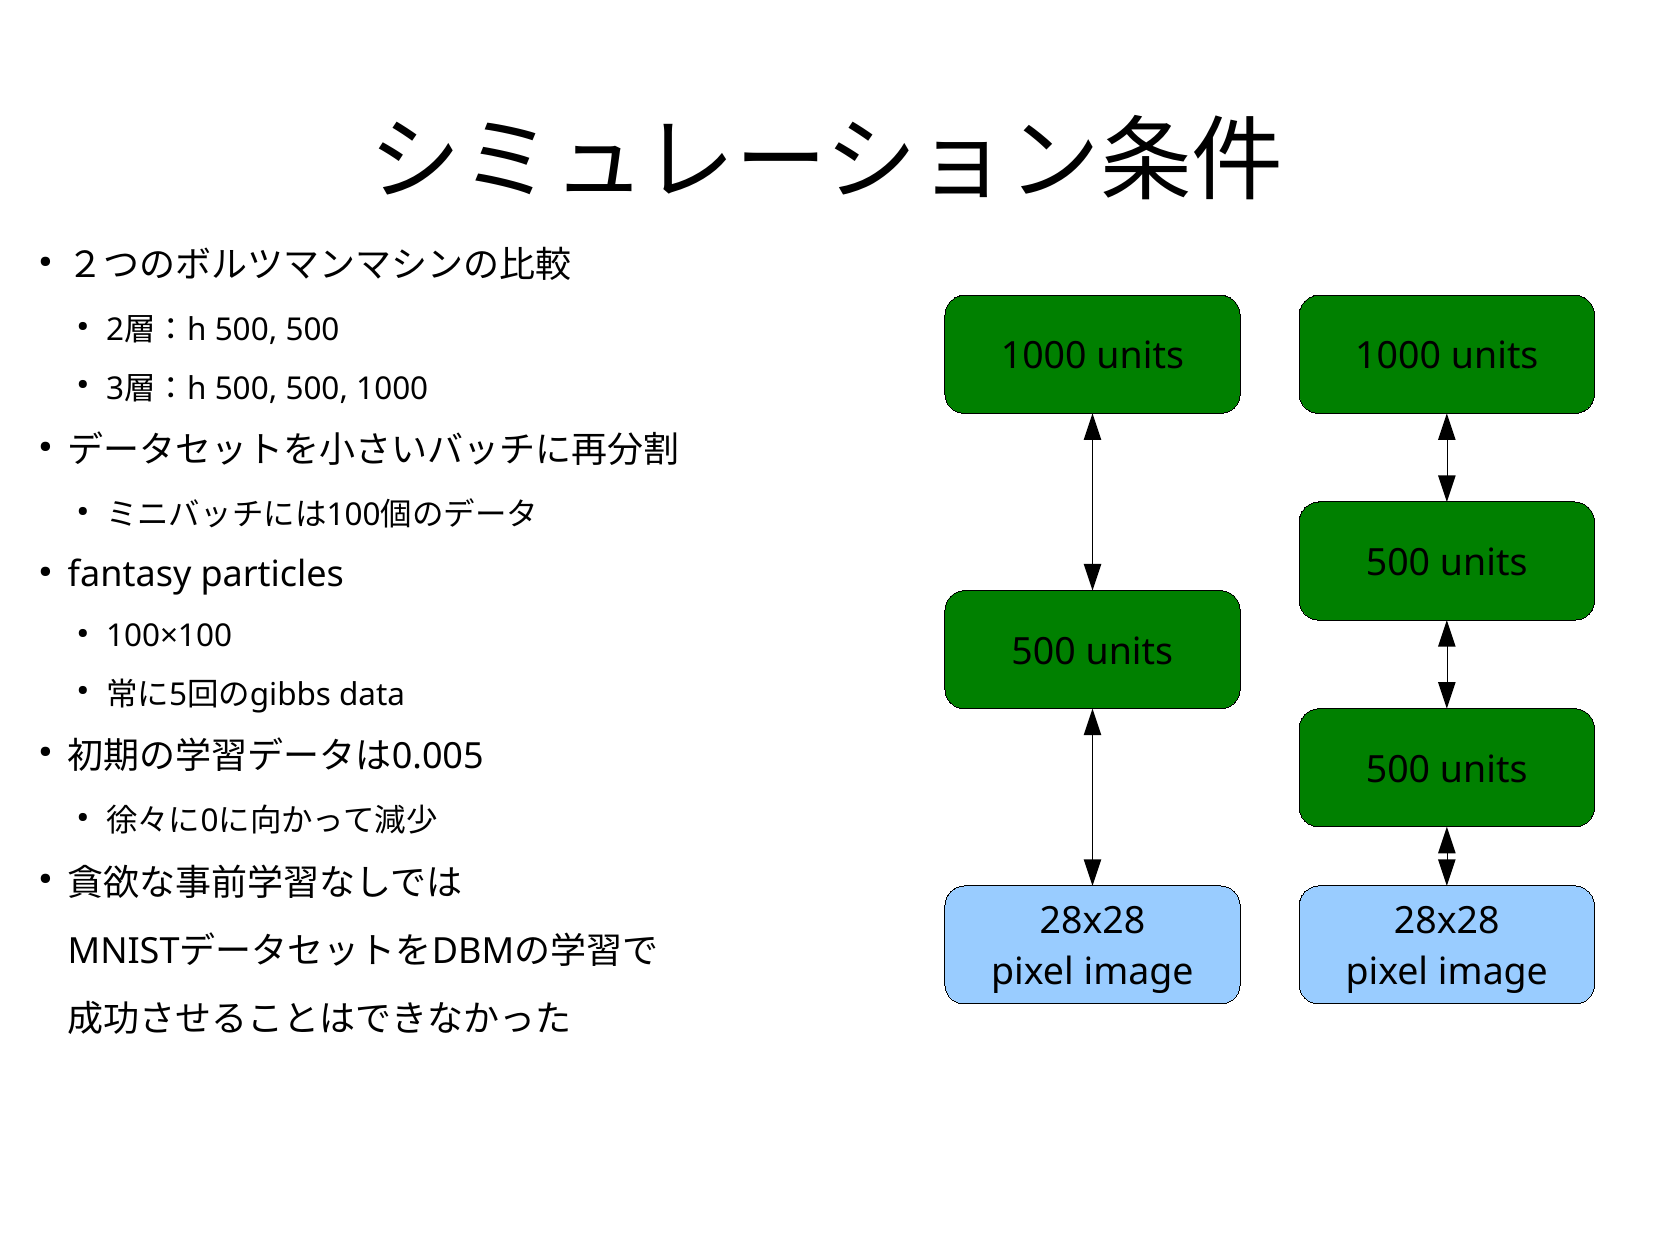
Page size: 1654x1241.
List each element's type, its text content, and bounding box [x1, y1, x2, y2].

text_box 1000 units [1299, 295, 1595, 414]
title シミュレーション条件 [82, 56, 1571, 250]
text_box 28x28 pixel image [944, 885, 1241, 1004]
text_box 500 units [944, 590, 1241, 709]
text_box 1000 units [944, 295, 1241, 414]
text_box 500 units [1299, 708, 1595, 827]
list ２つのボルツマンマシンの比較 2層：h 500, 500 3層：h 500, 500, 1000 データセットを小さいバッチに再分割 ミニバッチには100個のデータ fantasy particles 100×100 常に5回のgibbs data 初期の学習データは0.005 徐々に0に向かって減少 貪欲な事前学習なしでは MNISTデータセットをDBMの学習で 成功させることはできなかった [29, 236, 892, 1055]
text_box 28x28 pixel image [1299, 885, 1595, 1004]
text_box 500 units [1299, 501, 1595, 621]
